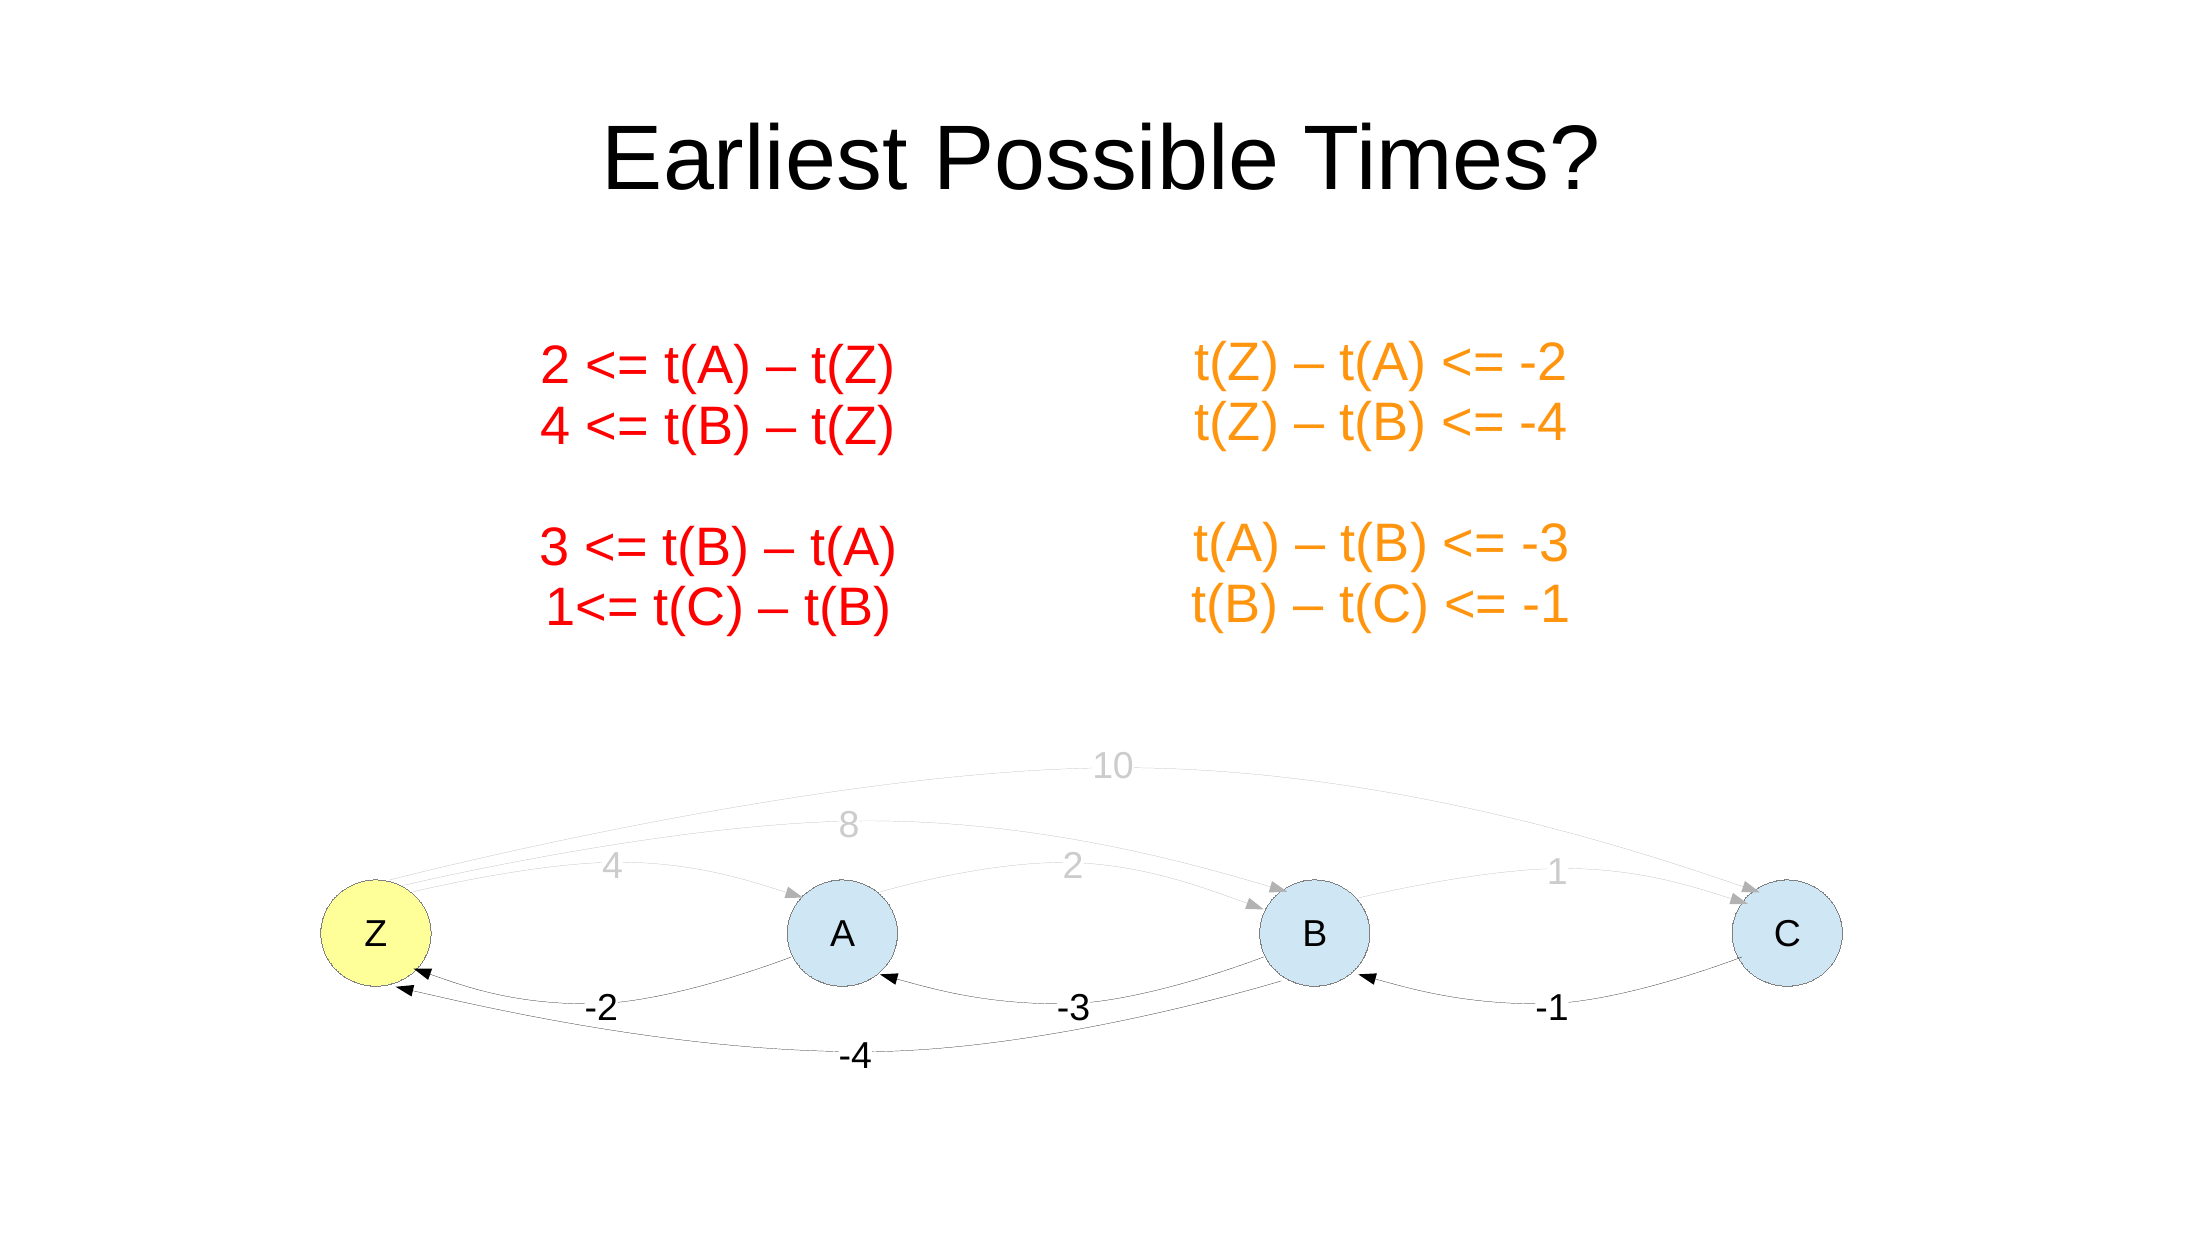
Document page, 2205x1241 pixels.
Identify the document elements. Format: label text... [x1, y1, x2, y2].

text_box 10 [1092, 744, 1134, 787]
text_box -3 [1056, 986, 1091, 1029]
text_box -1 [1535, 986, 1569, 1029]
text_box t(Z) – t(A) <= -2 t(Z) – t(B) <= -4 t(A) – t(B) <= -3 t(B) – t(C) <= -1 [1129, 256, 1634, 709]
text_box Z [320, 879, 432, 987]
text_box B [1259, 879, 1370, 987]
text_box C [1732, 879, 1843, 987]
text_box 4 [602, 844, 623, 887]
text_box 8 [838, 803, 860, 846]
title Earliest Possible Times? [110, 49, 2095, 257]
text_box -2 [584, 986, 618, 1029]
text_box 1 [1546, 850, 1568, 893]
text_box 2 <= t(A) – t(Z) 4 <= t(B) – t(Z) 3 <= t(B) – t(A) 1<= t(C) – t(B) [466, 259, 971, 712]
text_box -4 [838, 1034, 872, 1077]
text_box A [787, 879, 898, 987]
text_box 2 [1062, 844, 1084, 887]
